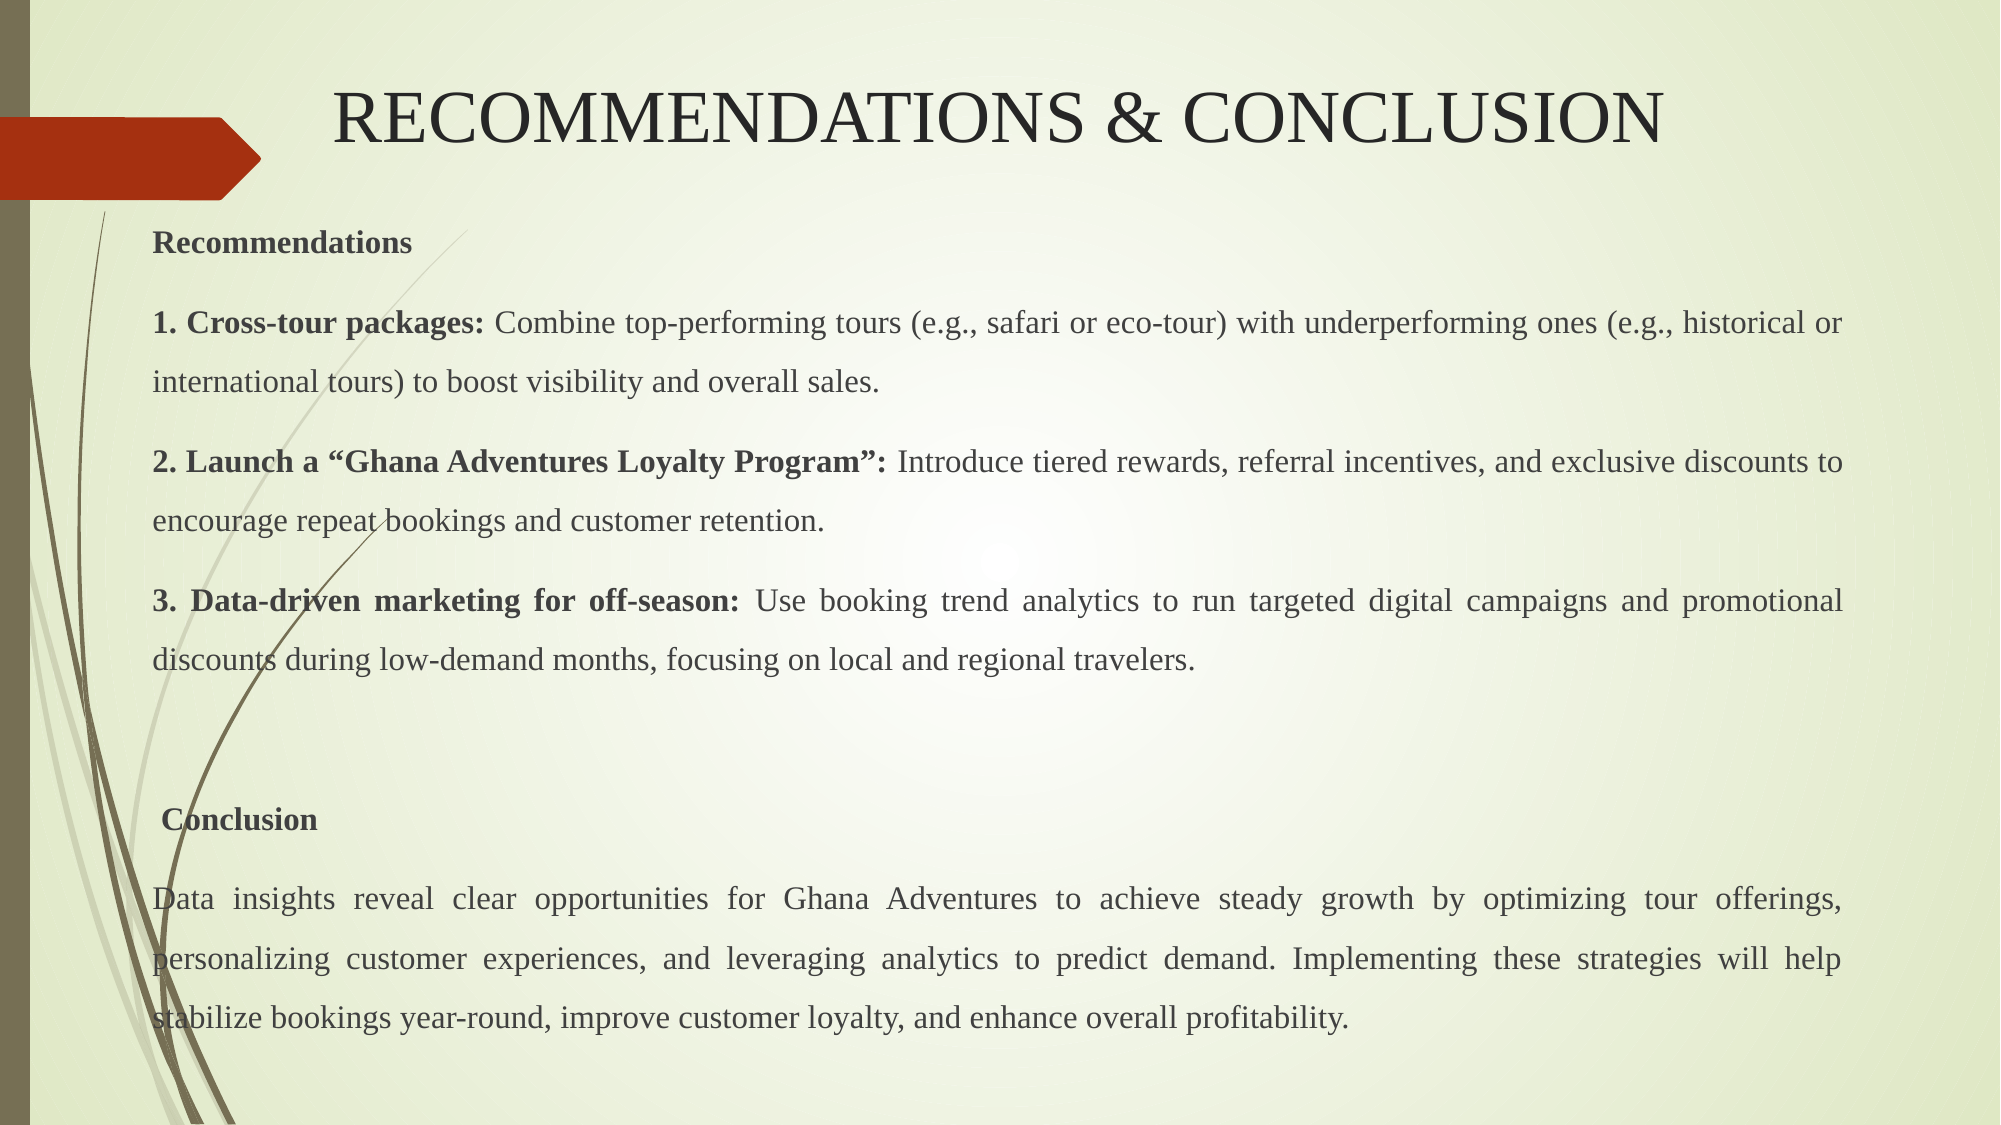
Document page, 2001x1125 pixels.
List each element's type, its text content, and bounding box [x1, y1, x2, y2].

list Recommendations 1. Cross-tour packages: Combine top-performing tours (e.g., safari or eco-tour) with underperforming ones (e.g., historical or international tours) to boost visibility and overall sales. 2. Launch a “Ghana Adventures Loyalty Program”: Introduce tiered rewards, referral incentives, and exclusive discounts to encourage repeat bookings and customer retention. 3. Data-driven marketing for off-season: Use booking trend analytics to run targeted digital campaigns and promotional discounts during low-demand months, focusing on local and regional travelers. Conclusion Data insights reveal clear opportunities for Ghana Adventures to achieve steady growth by optimizing tour offerings, personalizing customer experiences, and leveraging analytics to predict demand. Implementing these strategies will help stabilize bookings year-round, improve customer loyalty, and enhance overall profitability. [137, 193, 1863, 1048]
title RECOMMENDATIONS & CONCLUSION [137, 59, 1863, 193]
